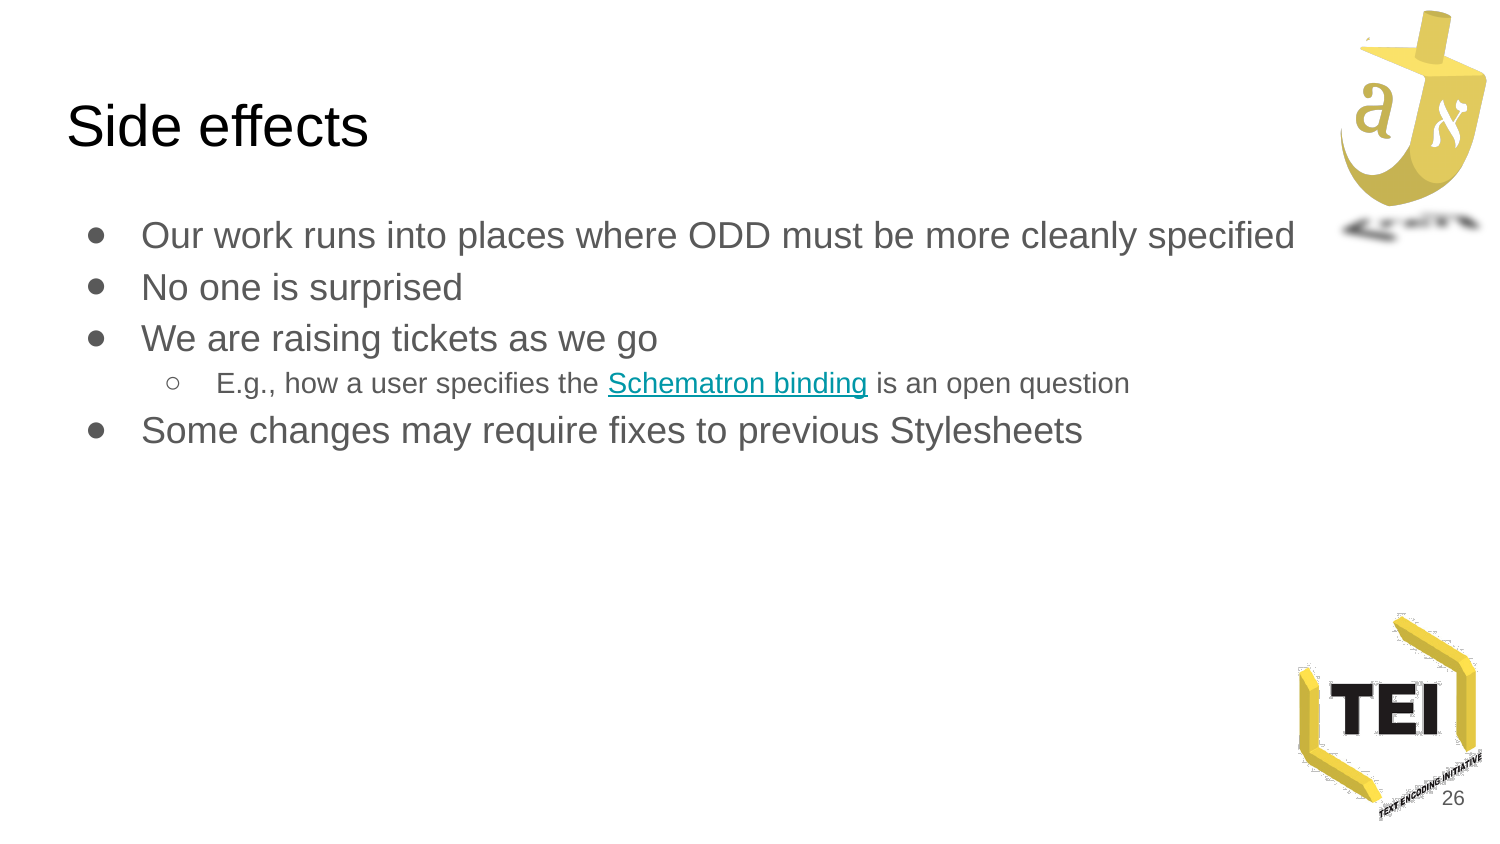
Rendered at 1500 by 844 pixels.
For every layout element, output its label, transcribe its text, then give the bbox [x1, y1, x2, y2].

picture [1324, 0, 1497, 250]
list Our work runs into places where ODD must be more cleanly specified No one is surprised We are raising tickets as we go E.g., how a user specifies the Schematron binding is an open question Some changes may require fixes to previous Stylesheets [51, 189, 1449, 750]
picture [1275, 604, 1500, 830]
title Side effects [51, 72, 1449, 167]
slide_number <number> [1389, 764, 1480, 830]
